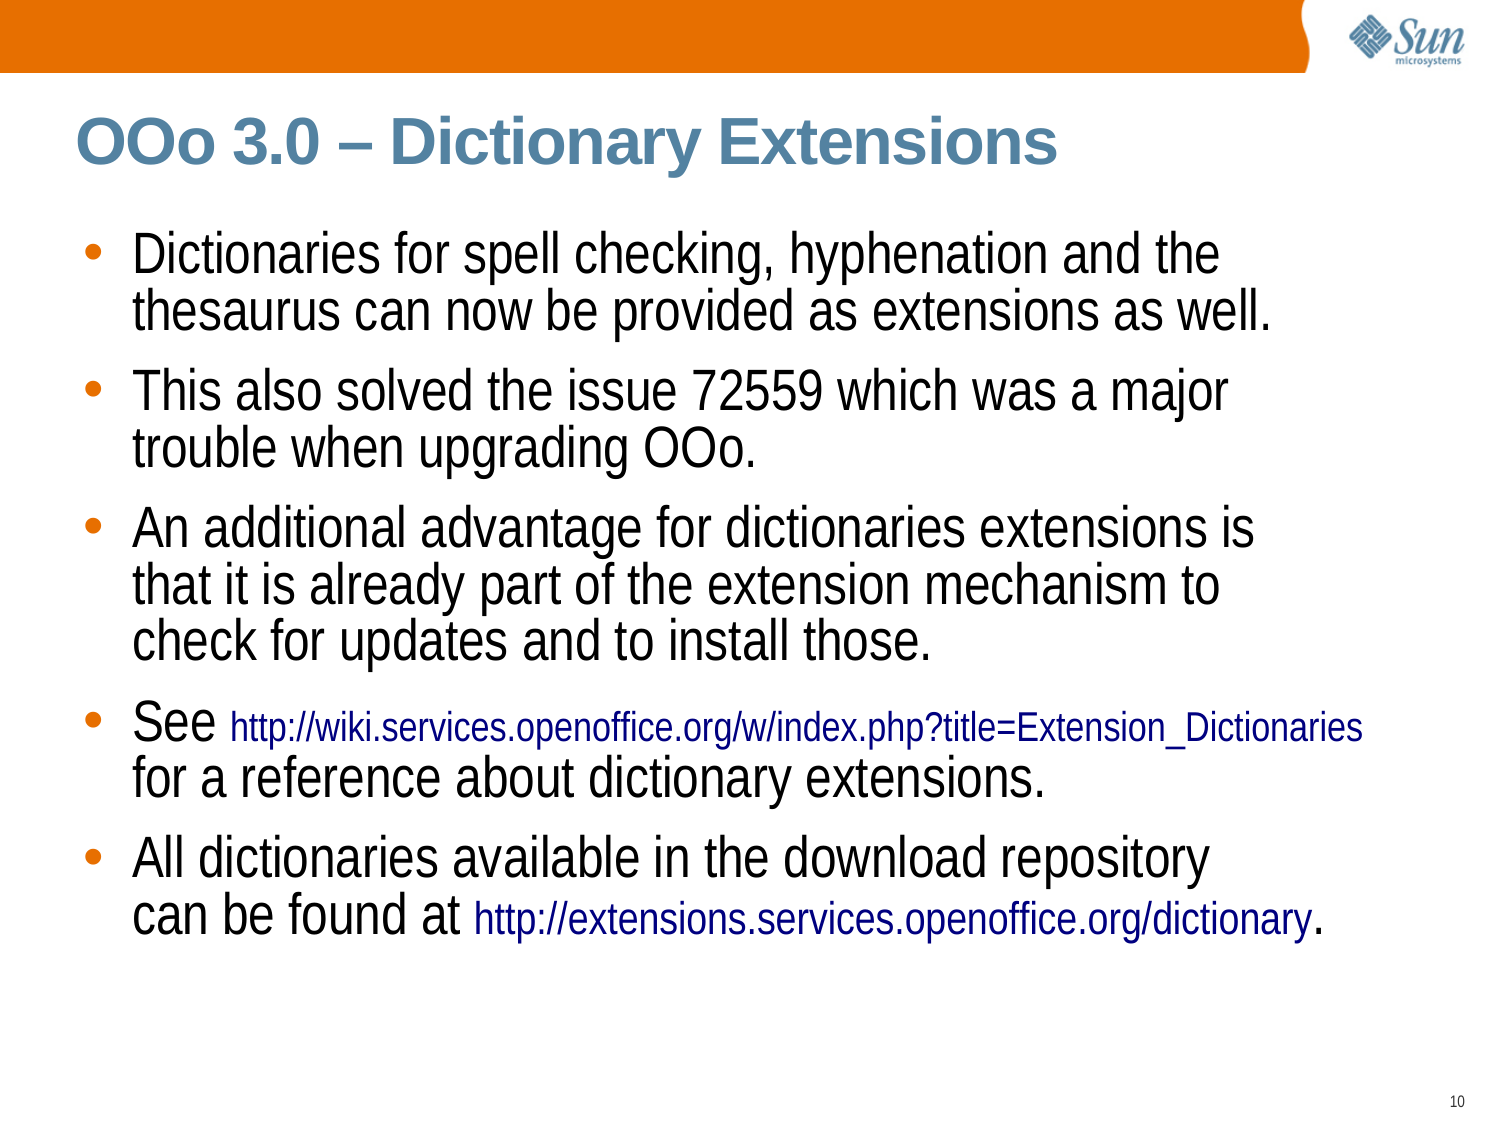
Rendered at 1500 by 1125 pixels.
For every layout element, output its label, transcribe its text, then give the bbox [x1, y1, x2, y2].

title OOo 3.0 – Dictionary Extensions [75, 111, 1437, 215]
picture [0, 0, 1500, 73]
list Dictionaries for spell checking, hyphenation and the thesaurus can now be provided as extensions as well. This also solved the issue 72559 which was a major trouble when upgrading OOo. An additional advantage for dictionaries extensions is that it is already part of the extension mechanism to check for updates and to install those. See http://wiki.services.openoffice.org/w/index.php?title=Extension_Dictionaries for a reference about dictionary extensions. All dictionaries available in the download repository can be found at http://extensions.services.openoffice.org/dictionary. [64, 228, 1401, 1033]
